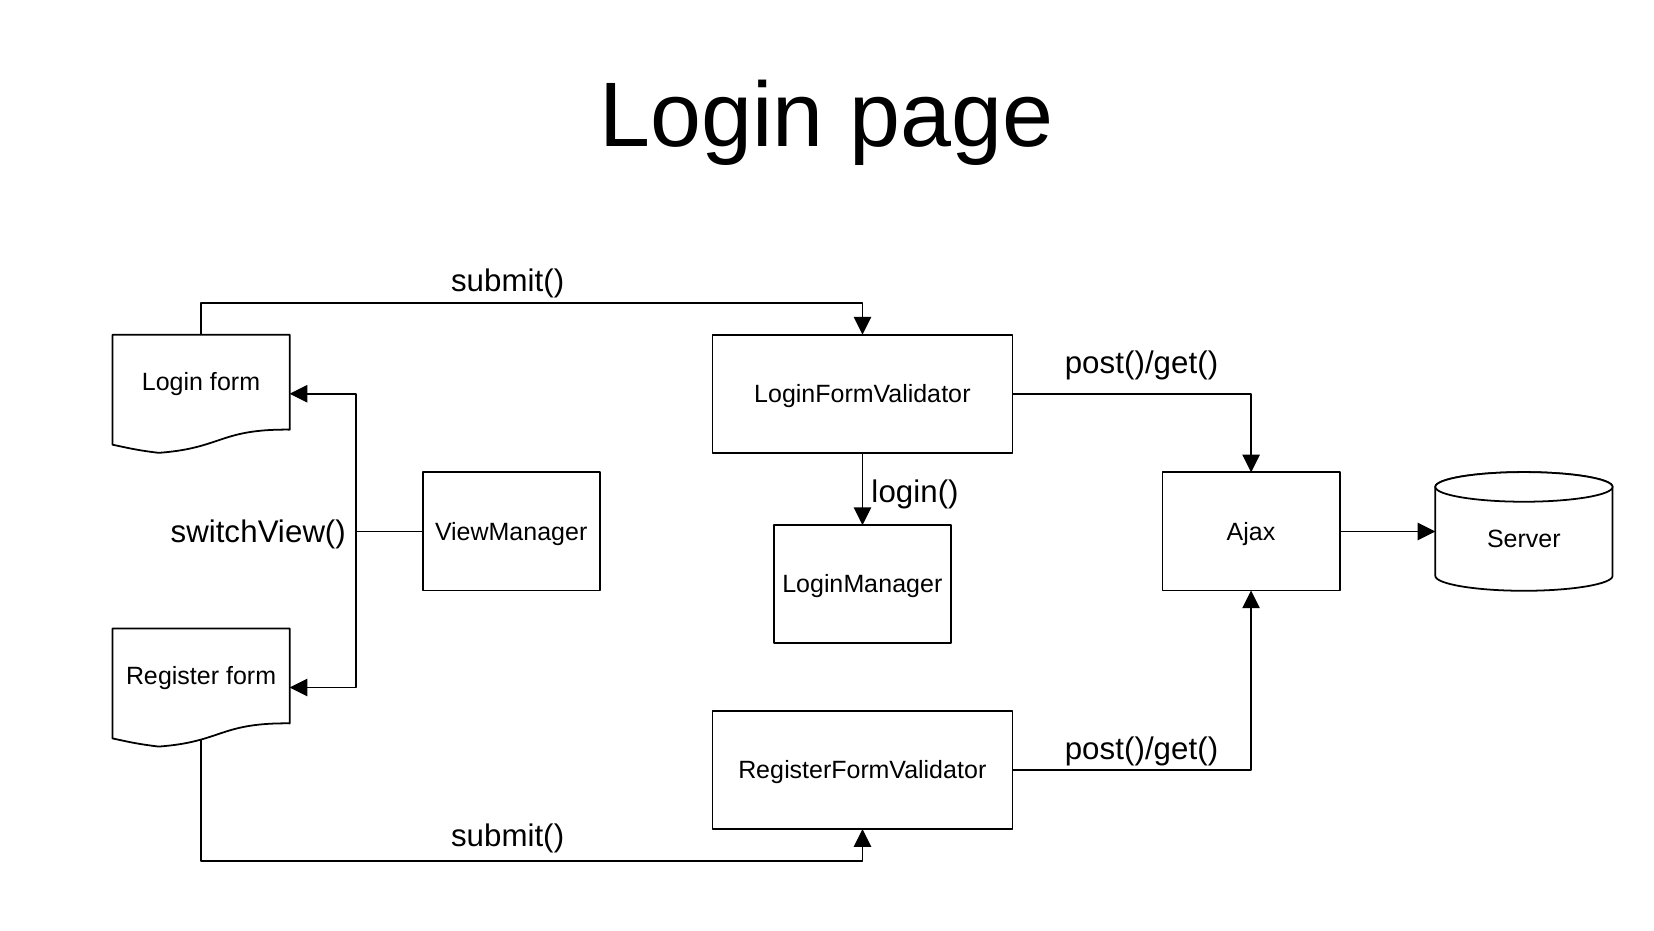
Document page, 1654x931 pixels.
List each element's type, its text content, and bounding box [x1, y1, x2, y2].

text_box LoginFormValidator [712, 334, 1013, 453]
text_box Login form [112, 334, 290, 453]
title Login page [82, 37, 1571, 193]
text_box post()/get() [1050, 337, 1238, 413]
text_box submit() [436, 256, 624, 332]
text_box Register form [112, 628, 290, 747]
text_box login() [863, 466, 1045, 542]
text_box RegisterFormValidator [712, 711, 1013, 830]
text_box LoginManager [773, 525, 952, 644]
text_box submit() [436, 811, 624, 887]
text_box switchView() [155, 507, 381, 563]
text_box post()/get() [1050, 724, 1238, 800]
text_box Server [1435, 489, 1613, 591]
text_box ViewManager [422, 472, 601, 591]
text_box Ajax [1162, 472, 1340, 591]
text_box login() [856, 466, 862, 507]
